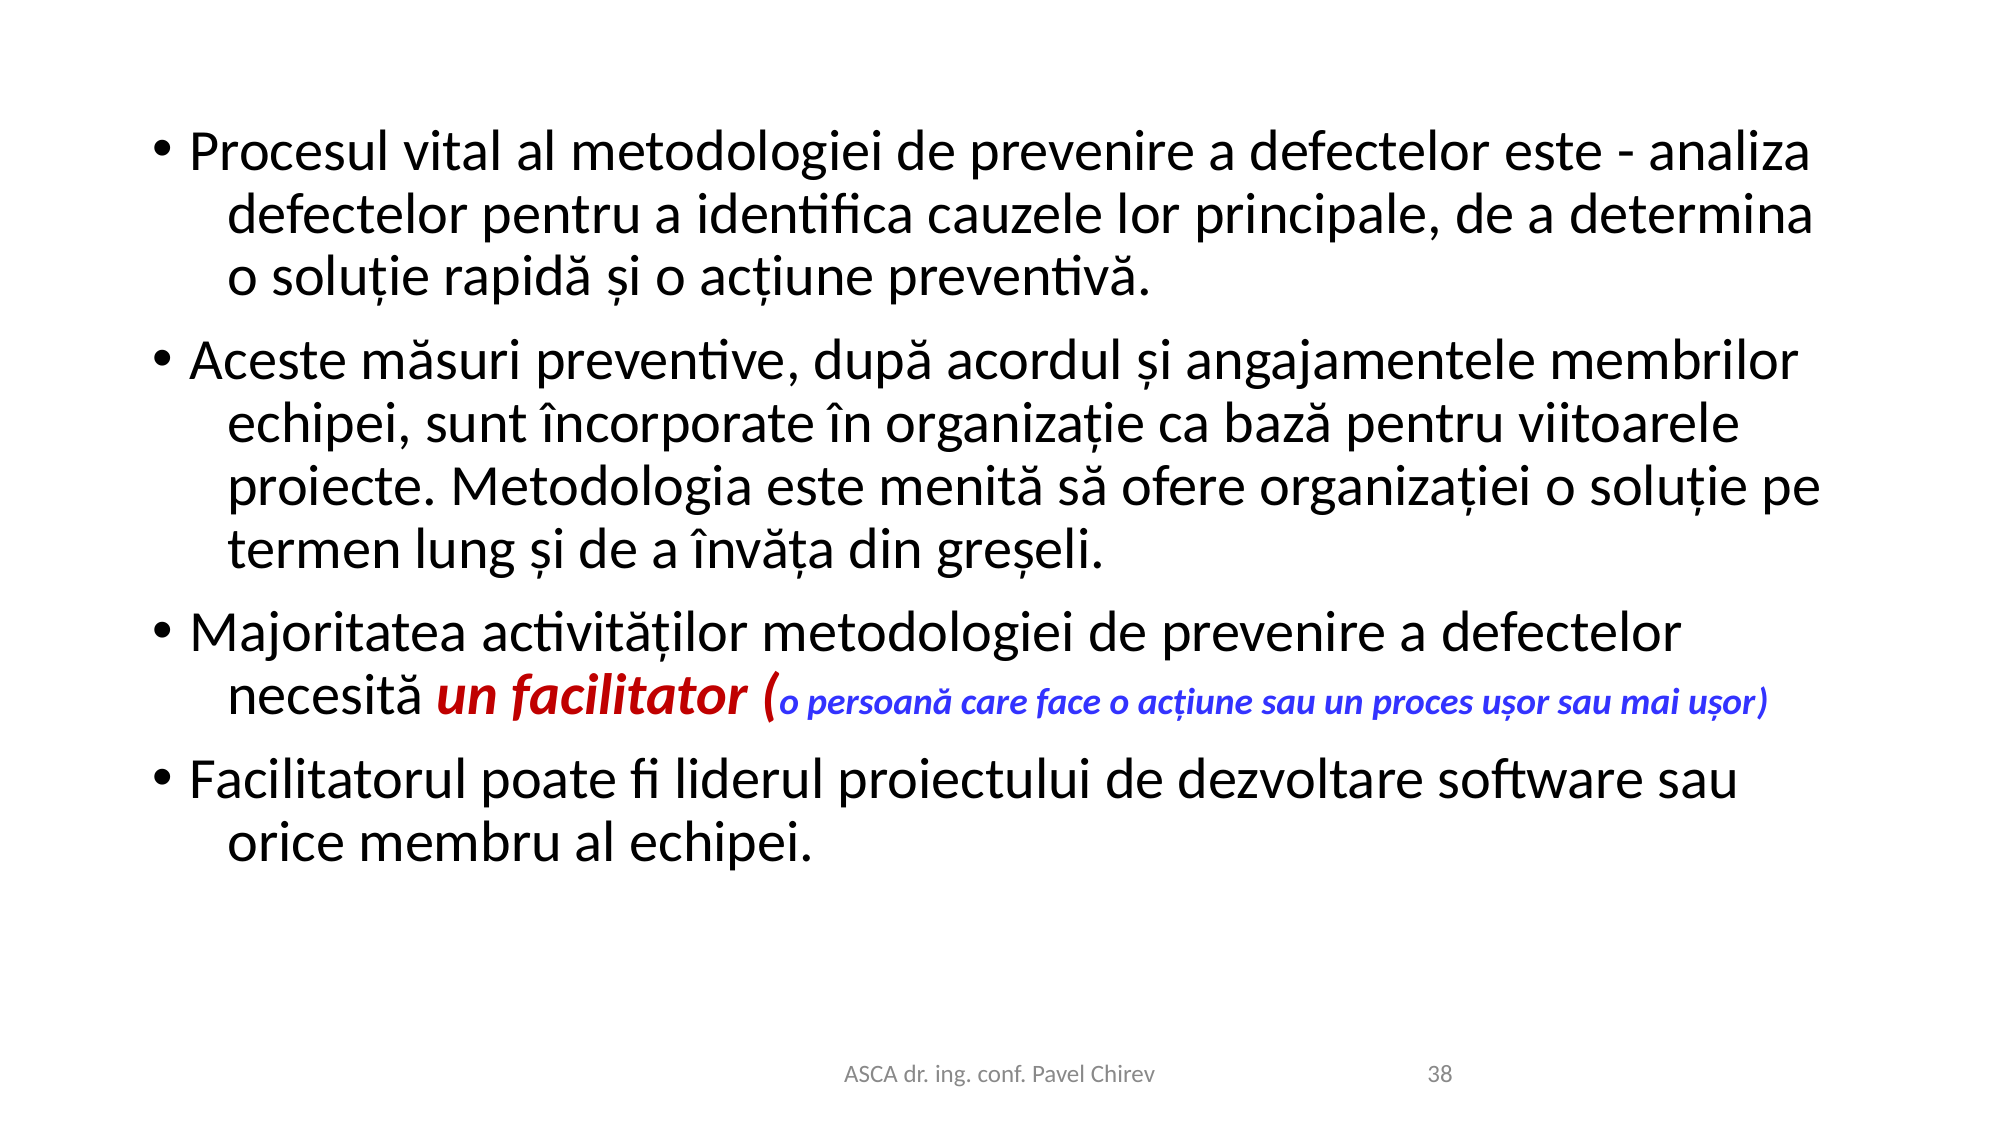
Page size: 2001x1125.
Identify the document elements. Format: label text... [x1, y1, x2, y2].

text_box [1412, 1042, 1863, 1103]
text_box ASCA dr. ing. conf. Pavel Chirev [662, 1042, 1338, 1103]
list Procesul vital al metodologiei de prevenire a defectelor este - analiza defectelor pentru a identifica cauzele lor principale, de a determina o soluție rapidă și o acțiune preventivă. Aceste măsuri preventive, după acordul și angajamentele membrilor echipei, sunt încorporate în organizație ca bază pentru viitoarele proiecte. Metodologia este menită să ofere organizației o soluție pe termen lung și de a învăța din greșeli. Majoritatea activităților metodologiei de prevenire a defectelor necesită un facilitator (o persoană care face o acțiune sau un proces ușor sau mai ușor) Facilitatorul poate fi liderul proiectului de dezvoltare software sau orice membru al echipei. [137, 112, 1863, 1014]
